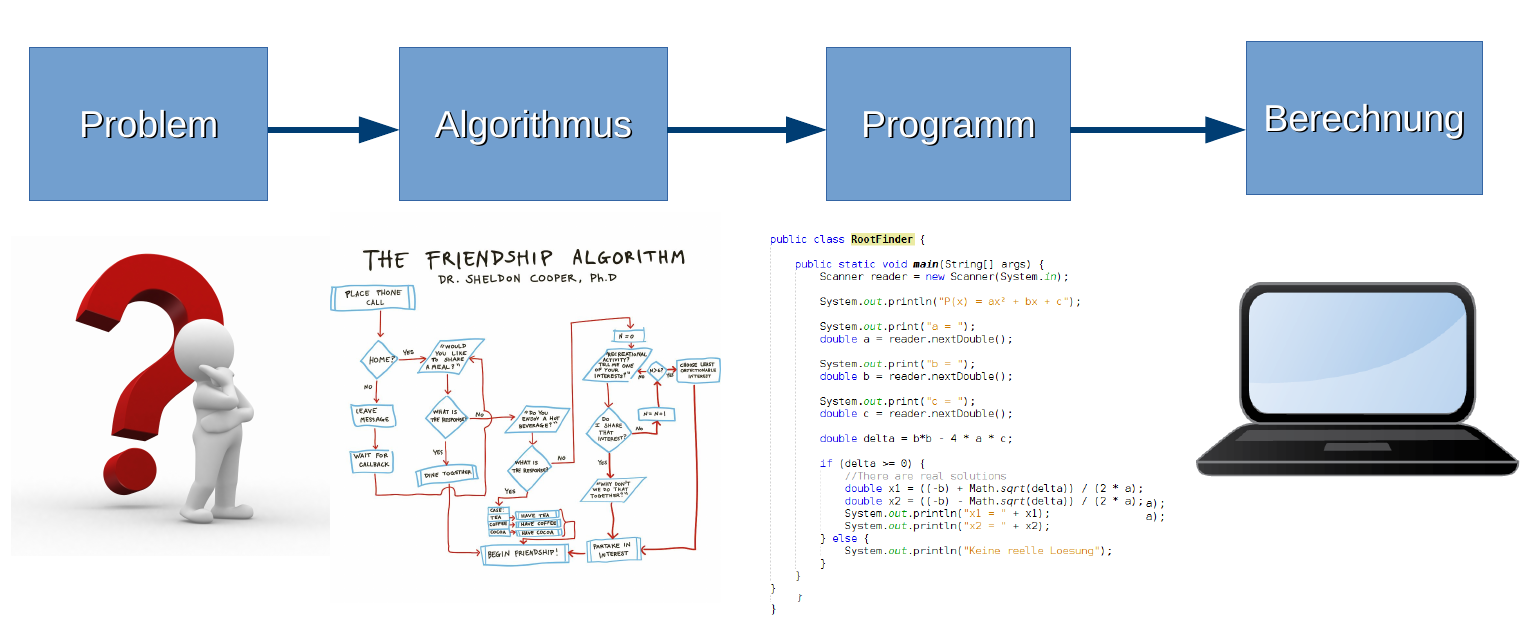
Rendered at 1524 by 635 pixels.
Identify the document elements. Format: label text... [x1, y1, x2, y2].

text_box Algorithmus [399, 47, 668, 201]
picture [767, 232, 1168, 615]
picture [11, 212, 721, 603]
text_box Programm [826, 47, 1071, 201]
text_box Berechnung [1246, 41, 1483, 195]
text_box Problem [29, 47, 268, 201]
picture [1181, 268, 1524, 512]
